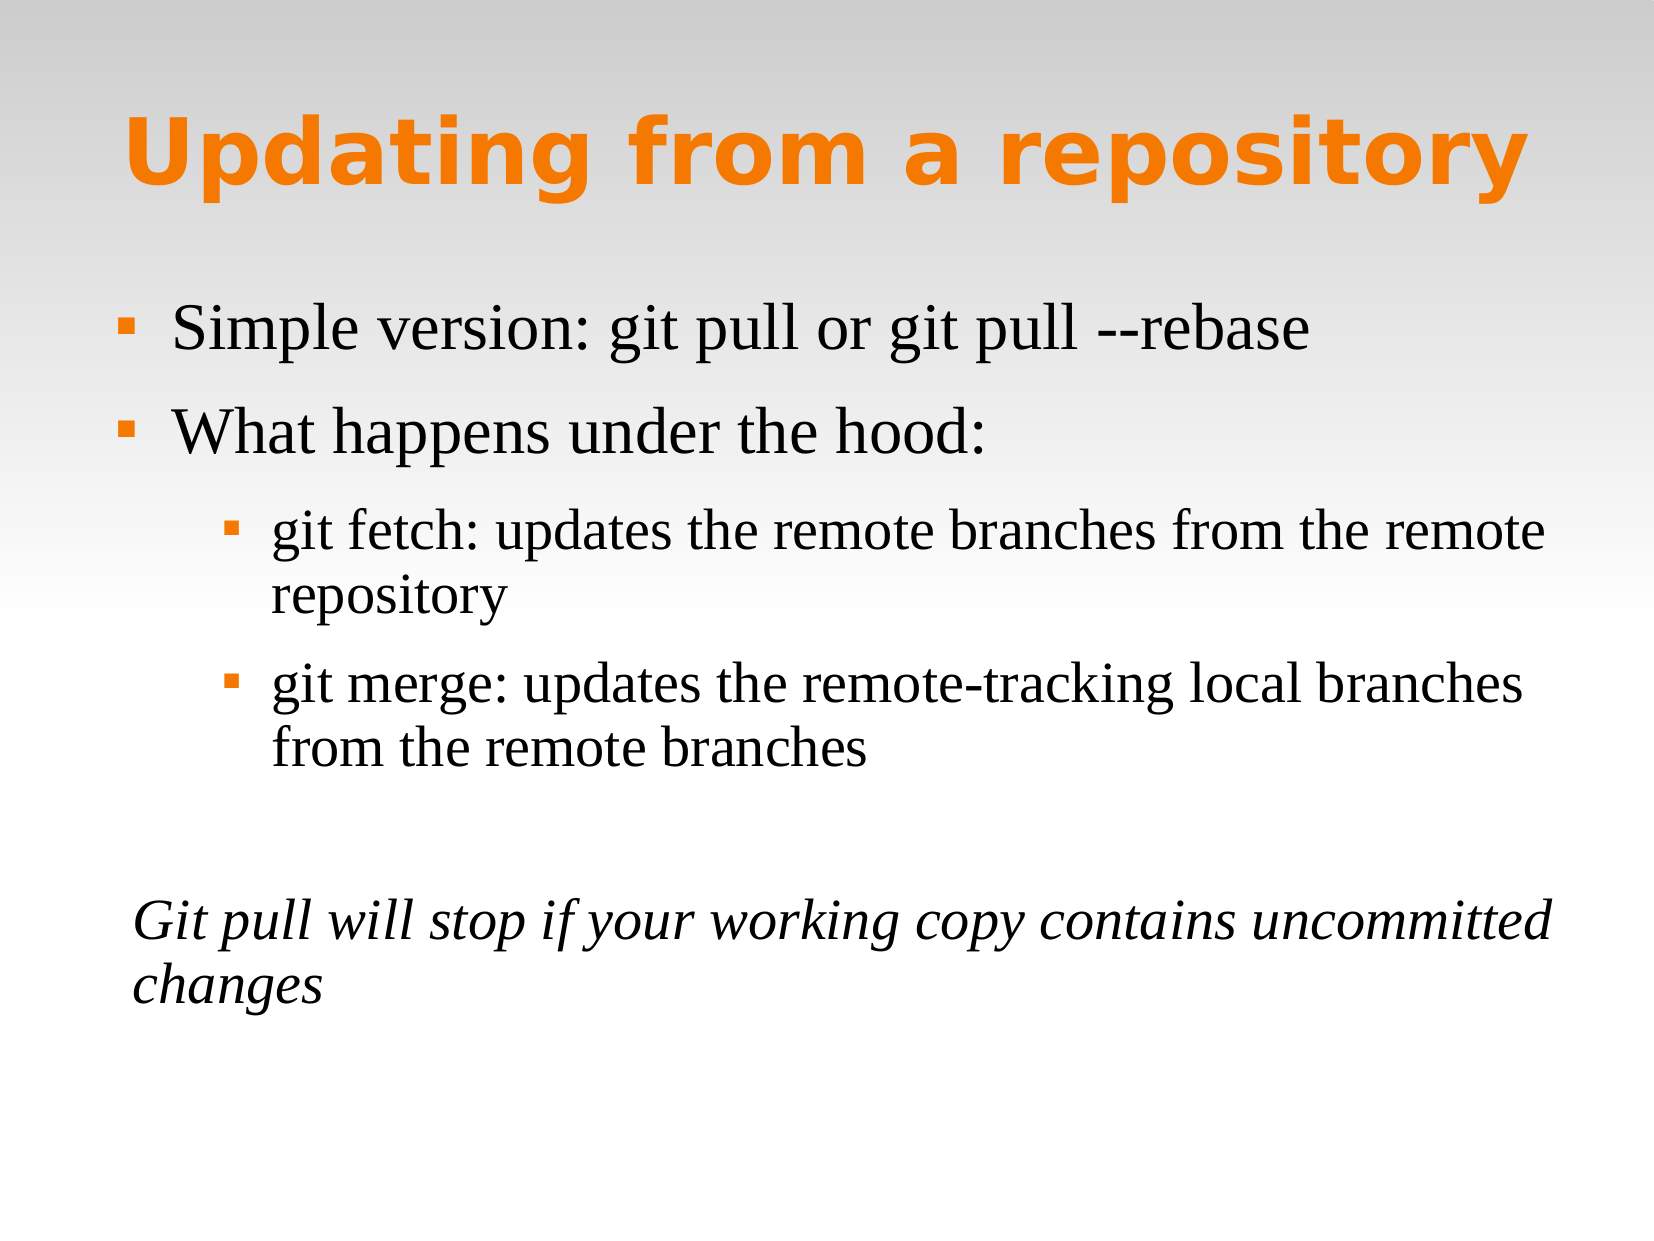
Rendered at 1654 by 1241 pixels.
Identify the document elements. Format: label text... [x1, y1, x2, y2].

list Simple version: git pull or git pull --rebase What happens under the hood: git fetch: updates the remote branches from the remote repository git merge: updates the remote-tracking local branches from the remote branches [82, 290, 1571, 857]
title Updating from a repository [82, 56, 1571, 250]
text_box Git pull will stop if your working copy contains uncommitted changes [118, 879, 1595, 1058]
